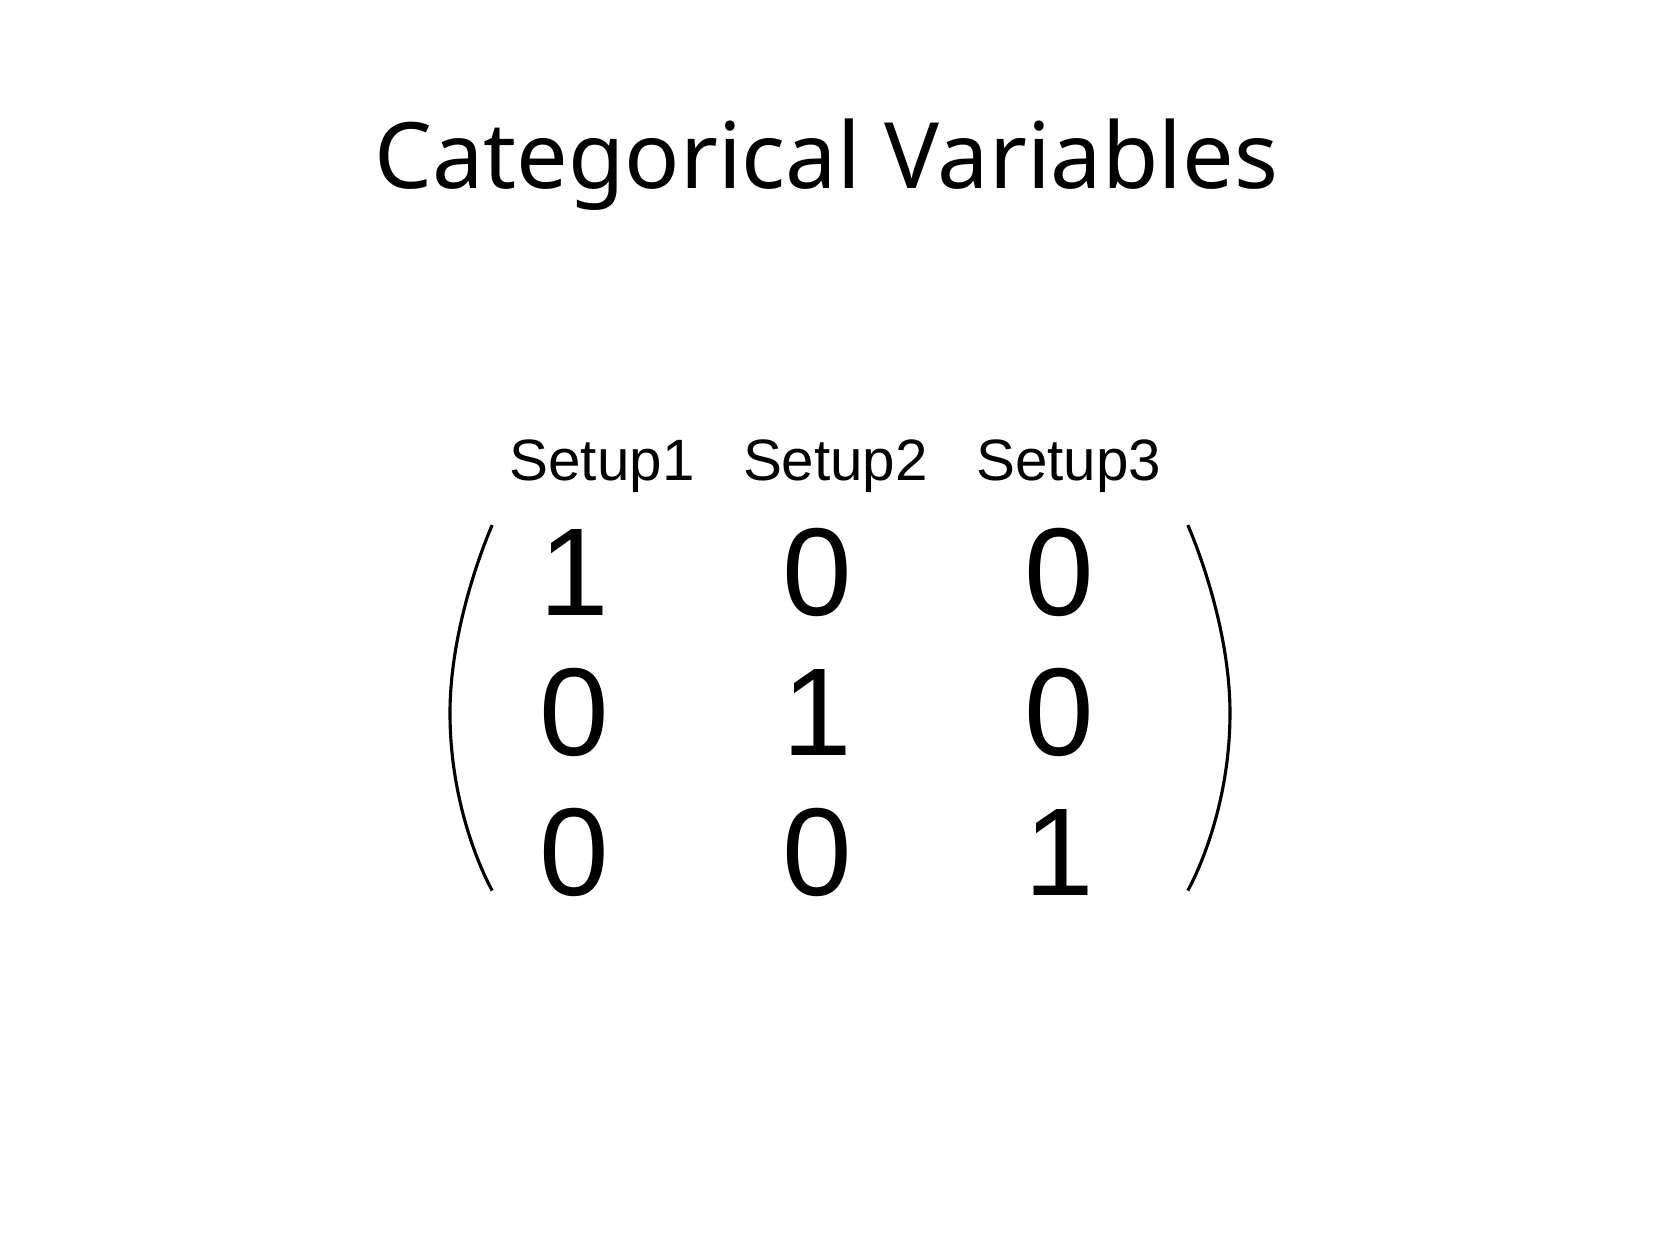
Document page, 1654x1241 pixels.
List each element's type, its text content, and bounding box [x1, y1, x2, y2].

title Categorical Variables [82, 49, 1571, 257]
text_box Setup1 Setup2 Setup3 [495, 420, 1216, 500]
text_box 1 0 0 0 1 0 0 0 1 [525, 500, 1153, 1066]
